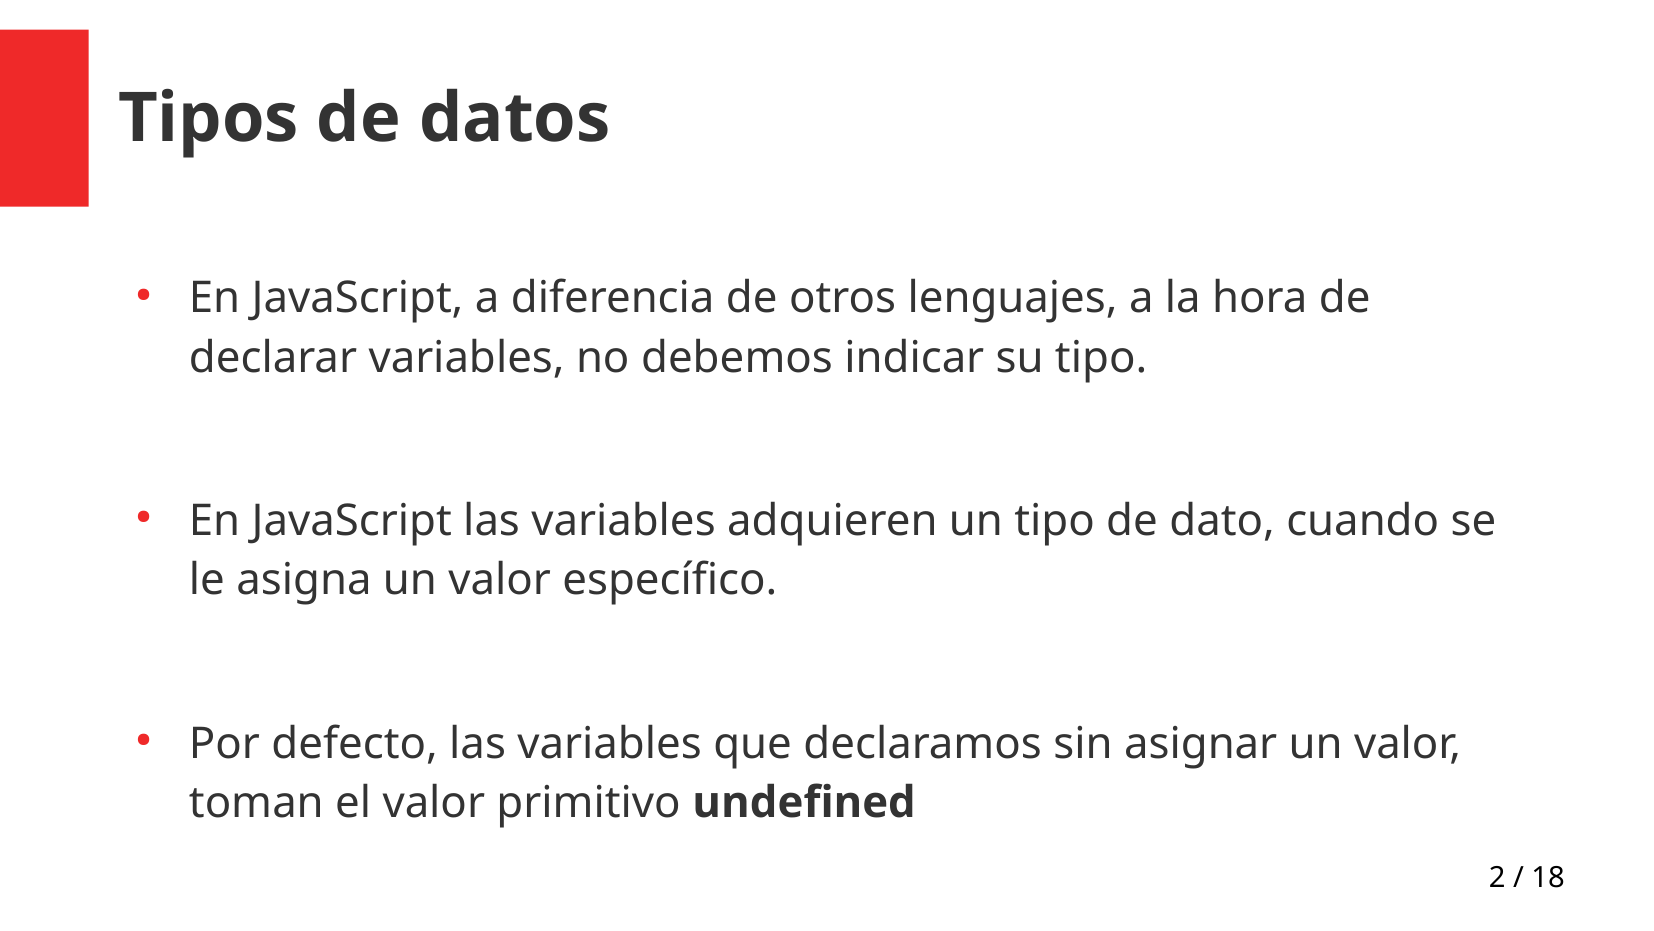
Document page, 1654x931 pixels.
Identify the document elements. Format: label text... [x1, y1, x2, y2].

list En JavaScript, a diferencia de otros lenguajes, a la hora de declarar variables, no debemos indicar su tipo. En JavaScript las variables adquieren un tipo de dato, cuando se le asigna un valor específico. Por defecto, las variables que declaramos sin asignar un valor, toman el valor primitivo undefined [118, 265, 1536, 806]
title Tipos de datos [118, 37, 1571, 193]
